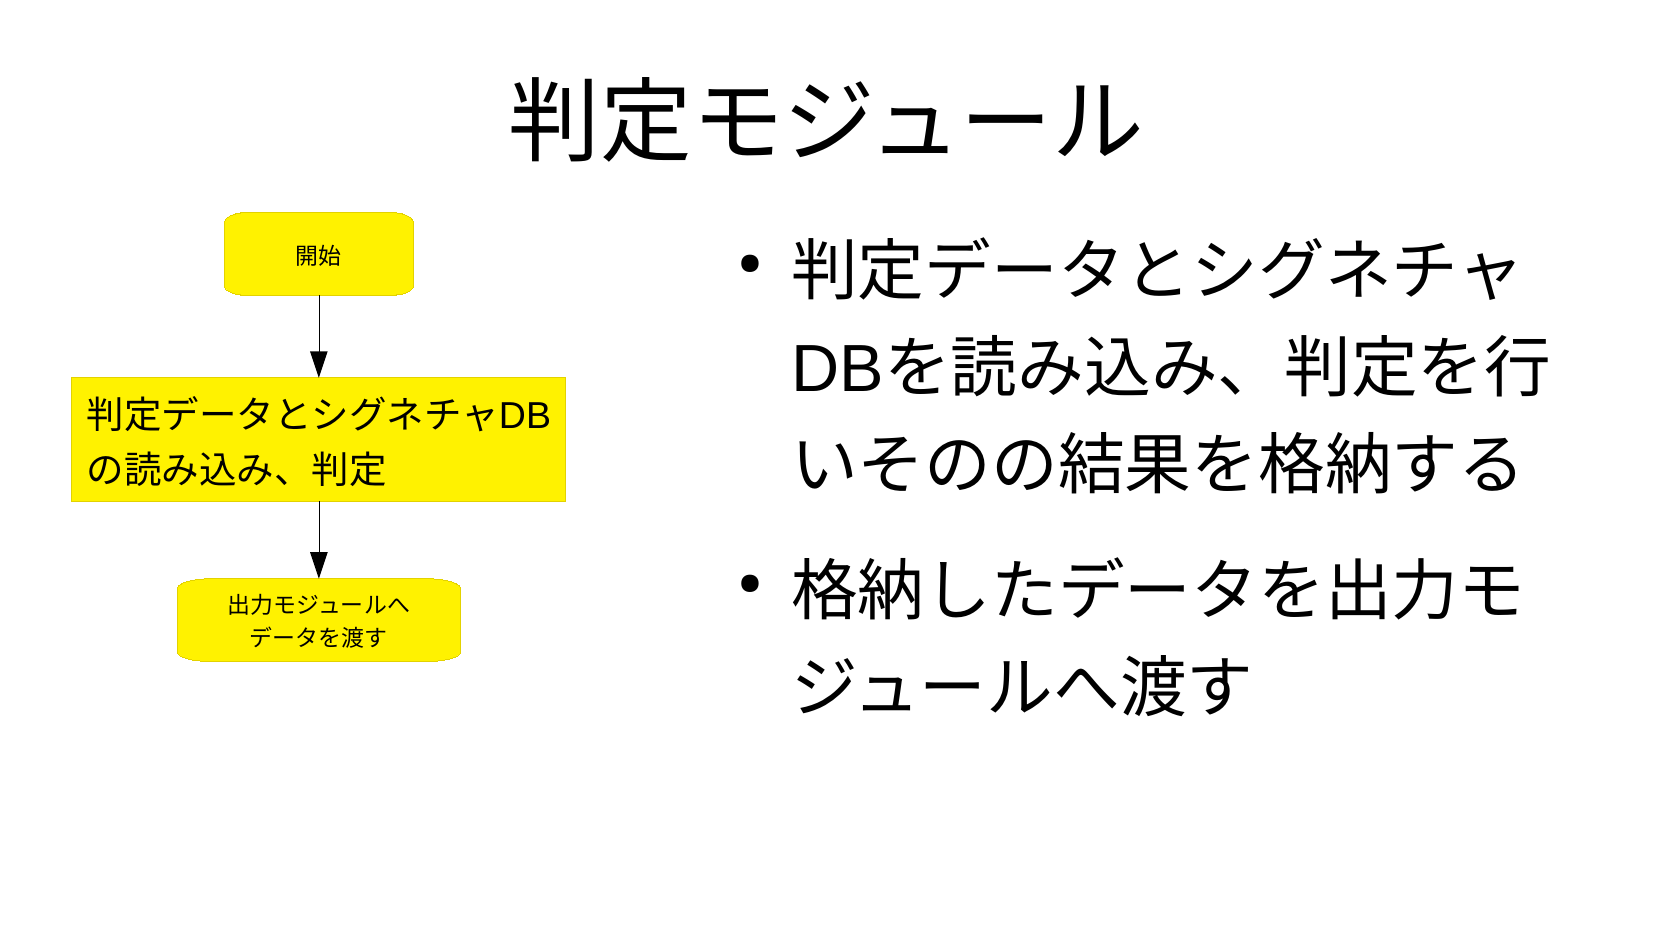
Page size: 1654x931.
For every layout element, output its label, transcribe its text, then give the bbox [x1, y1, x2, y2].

list 判定データとシグネチャDBを読み込み、判定を行いそのの結果を格納する 格納したデータを出力モジュールへ渡す [720, 217, 1571, 757]
text_box 判定データとシグネチャDB の読み込み、判定 [71, 377, 566, 502]
text_box 出力モジュールへ データを渡す [177, 578, 461, 662]
title 判定モジュール [82, 37, 1571, 193]
text_box 開始 [224, 212, 414, 296]
